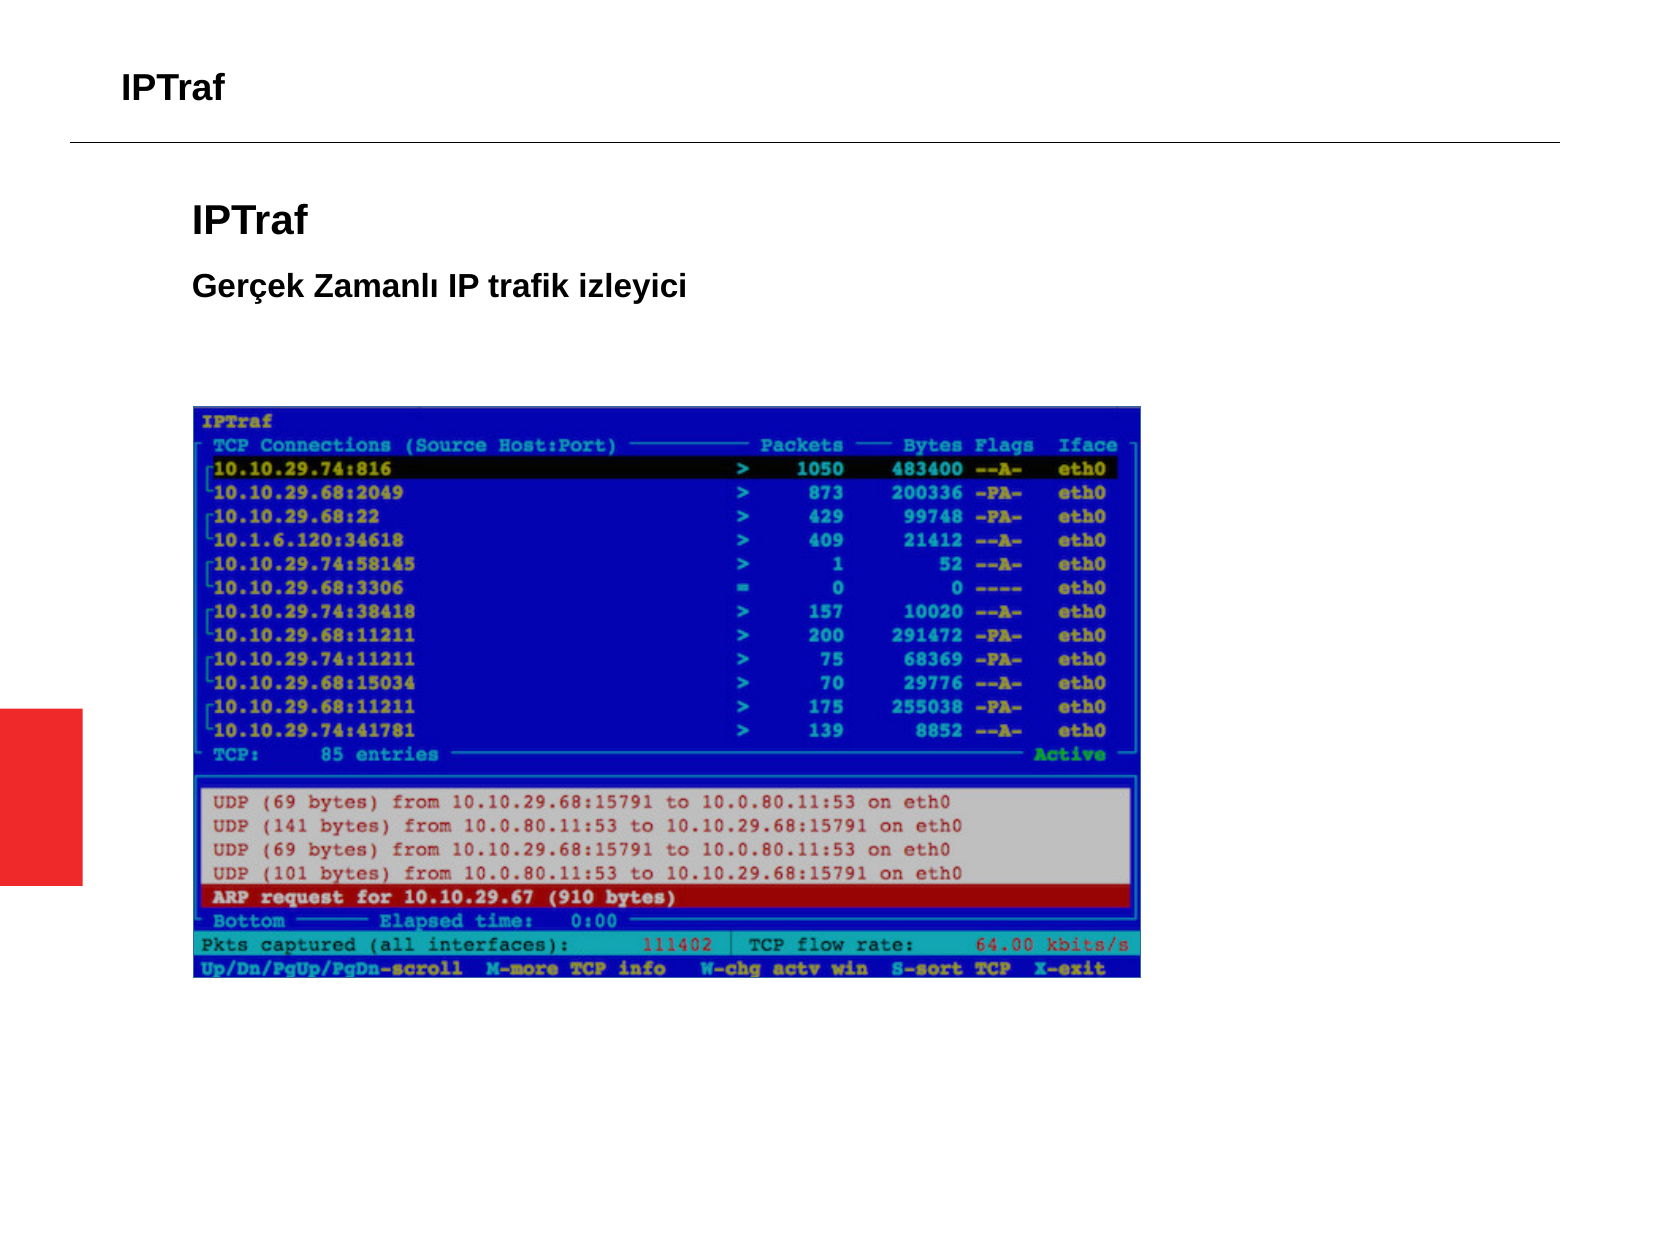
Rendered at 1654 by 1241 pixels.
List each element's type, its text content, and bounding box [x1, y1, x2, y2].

text_box IPTraf Gerçek Zamanlı IP trafik izleyici [177, 188, 809, 402]
picture [193, 406, 1141, 978]
text_box IPTraf [106, 59, 1536, 117]
